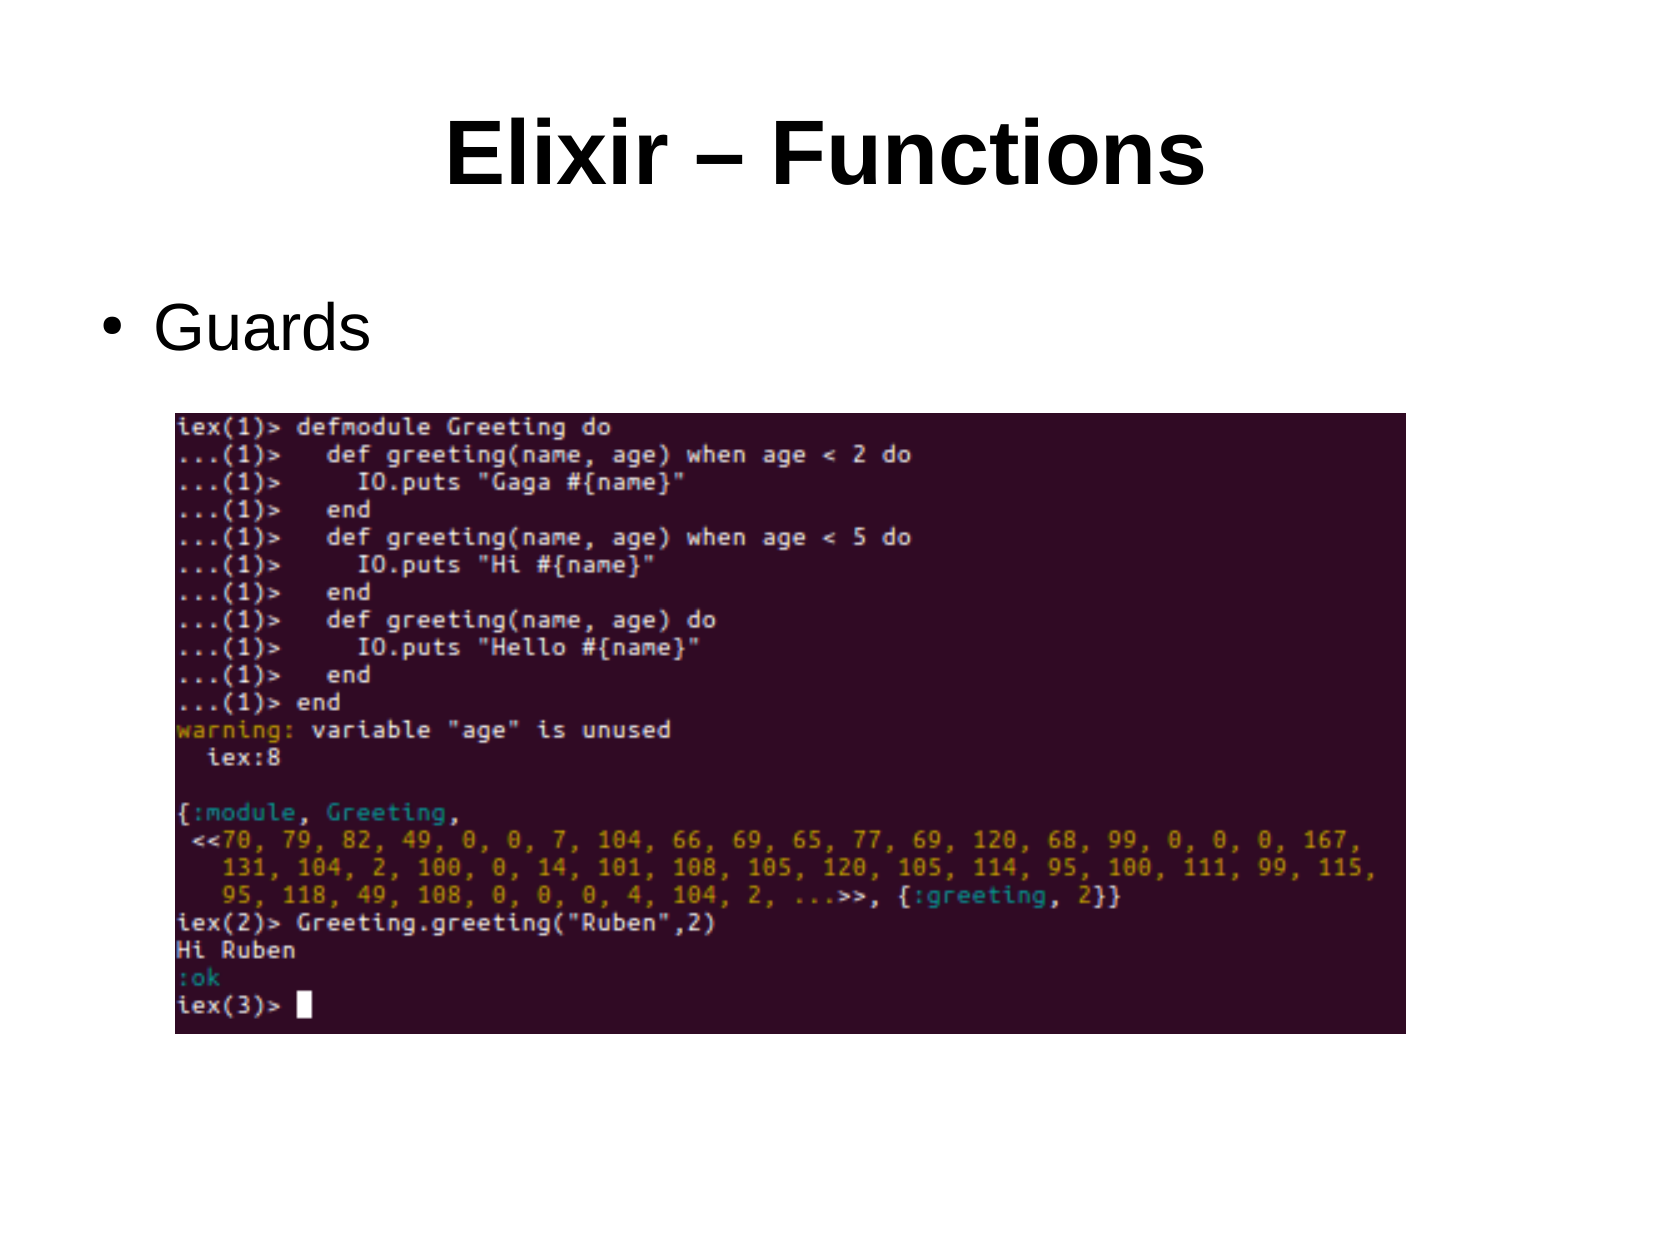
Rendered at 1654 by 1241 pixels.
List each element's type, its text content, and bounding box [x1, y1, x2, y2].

list Guards [82, 290, 1571, 1010]
title Elixir – Functions [82, 49, 1571, 257]
picture [175, 413, 1406, 1034]
